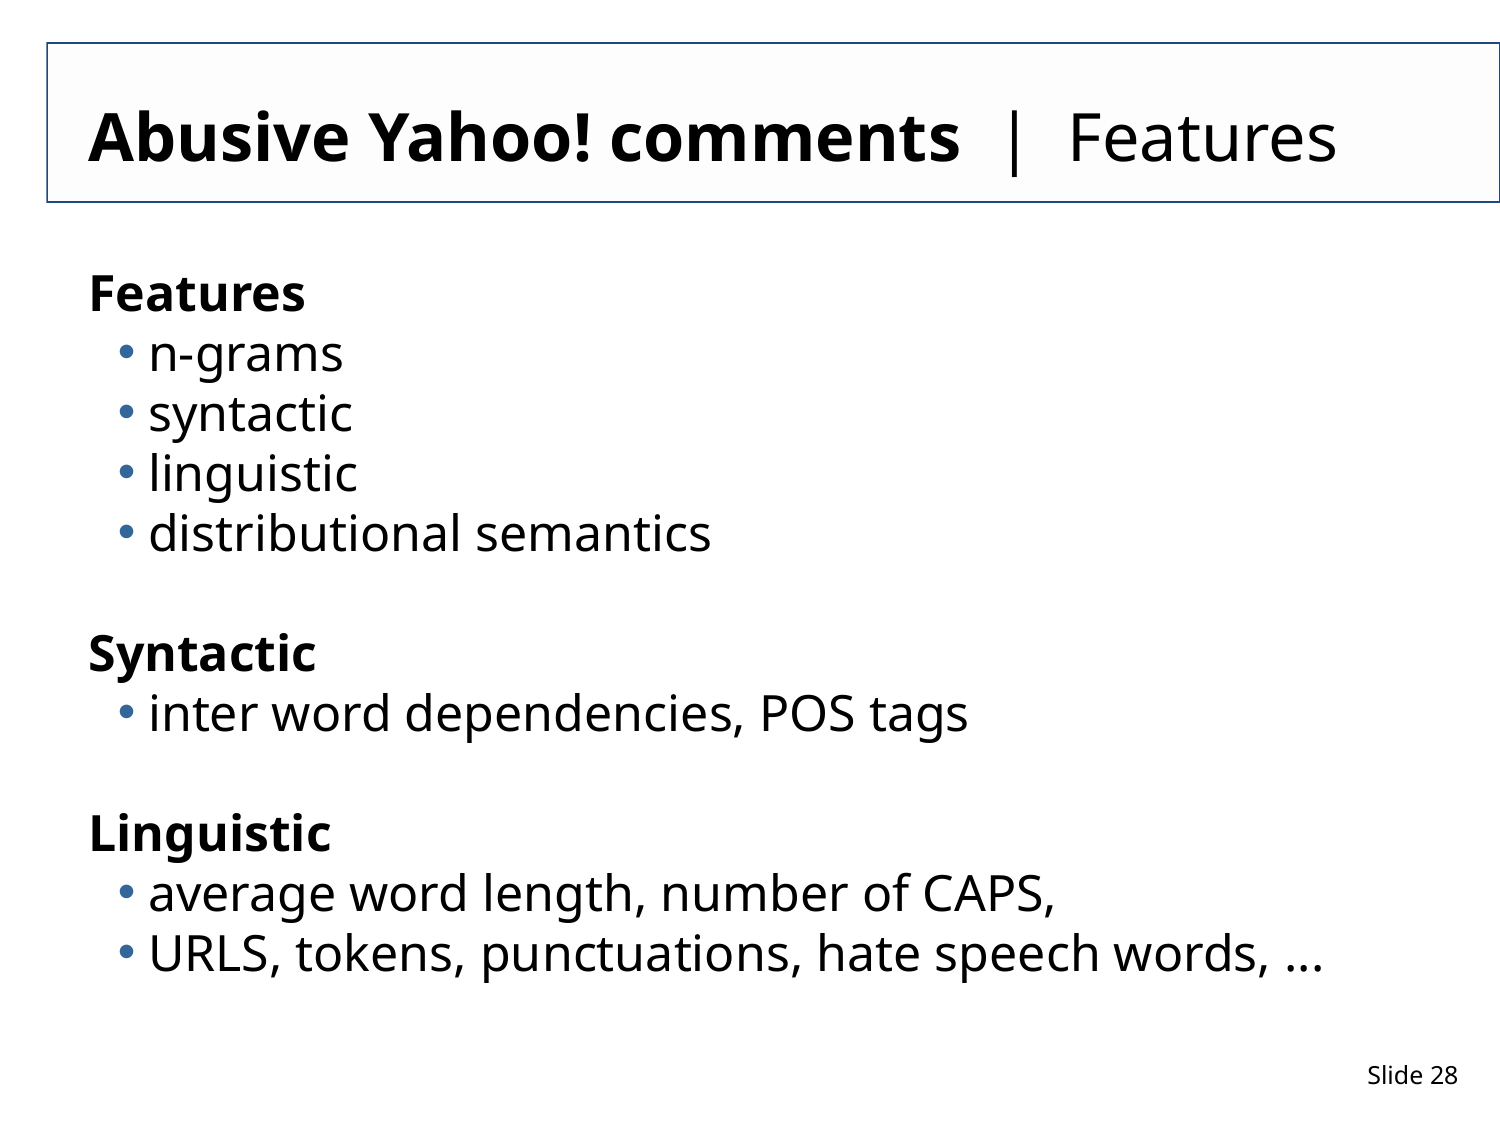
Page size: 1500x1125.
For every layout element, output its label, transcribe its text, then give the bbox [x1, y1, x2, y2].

text_box Abusive Yahoo! comments | Features [88, 42, 1469, 176]
text_box Features n-grams syntactic linguistic distributional semantics Syntactic inter word dependencies, POS tags Linguistic average word length, number of CAPS, URLS, tokens, punctuations, hate speech words, ... [88, 260, 1435, 1029]
